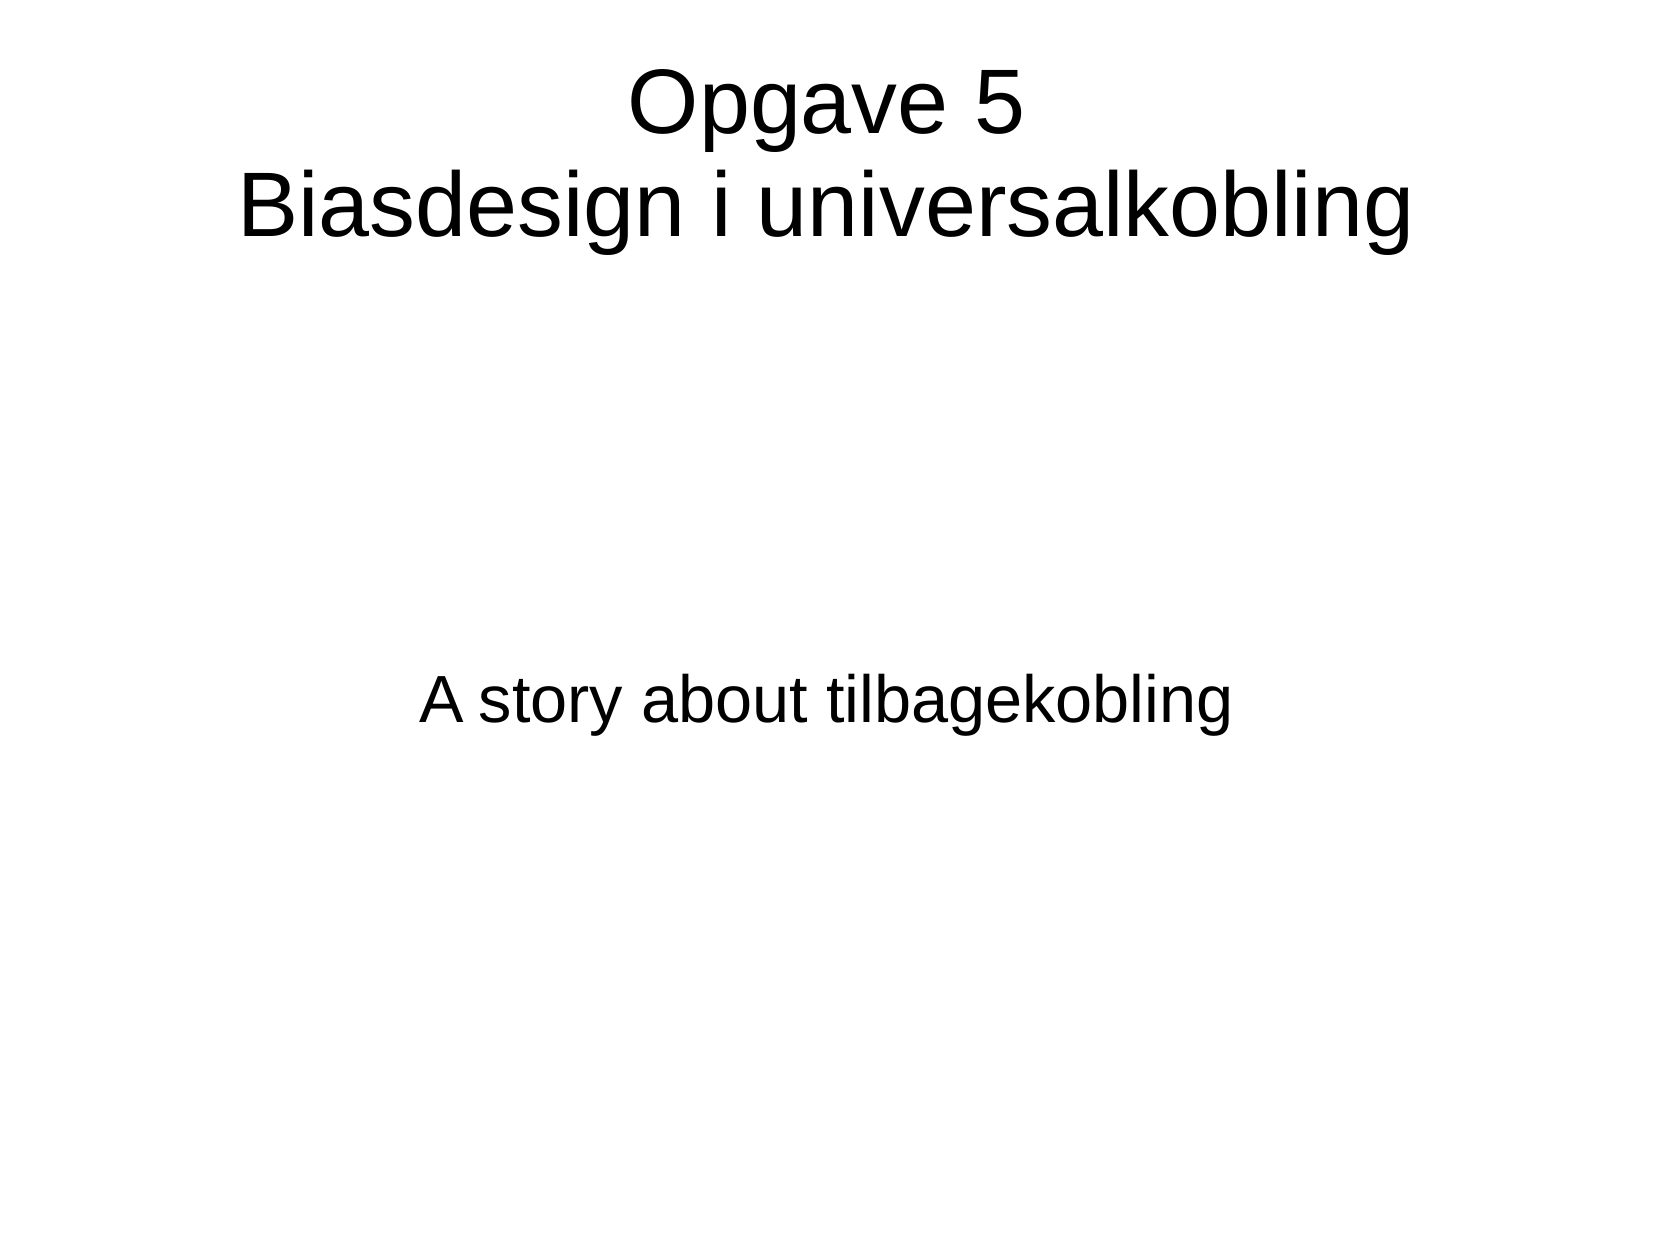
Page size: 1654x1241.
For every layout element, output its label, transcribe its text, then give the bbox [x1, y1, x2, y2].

title Opgave 5 Biasdesign i universalkobling [82, 49, 1571, 257]
subtitle A story about tilbagekobling [82, 297, 1571, 1102]
